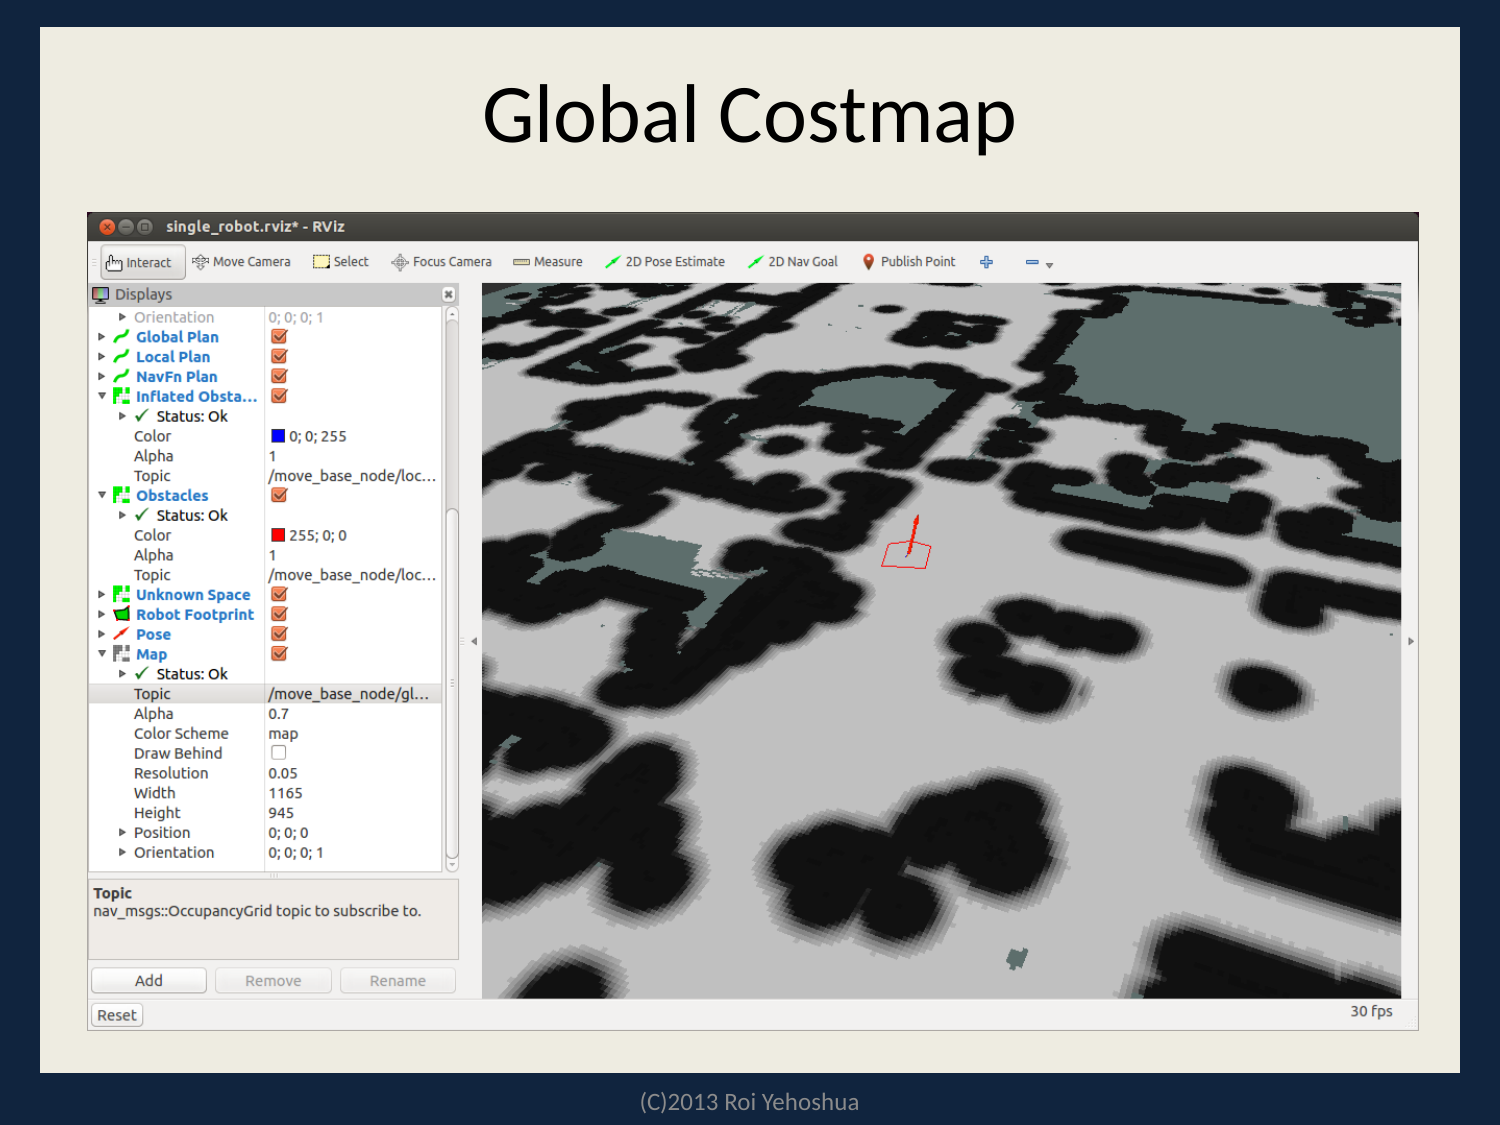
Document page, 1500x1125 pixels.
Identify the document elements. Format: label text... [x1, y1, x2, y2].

footer (C)2013 Roi Yehoshua [512, 1074, 988, 1125]
picture [87, 212, 1419, 1031]
title Global Costmap [37, 31, 1463, 188]
